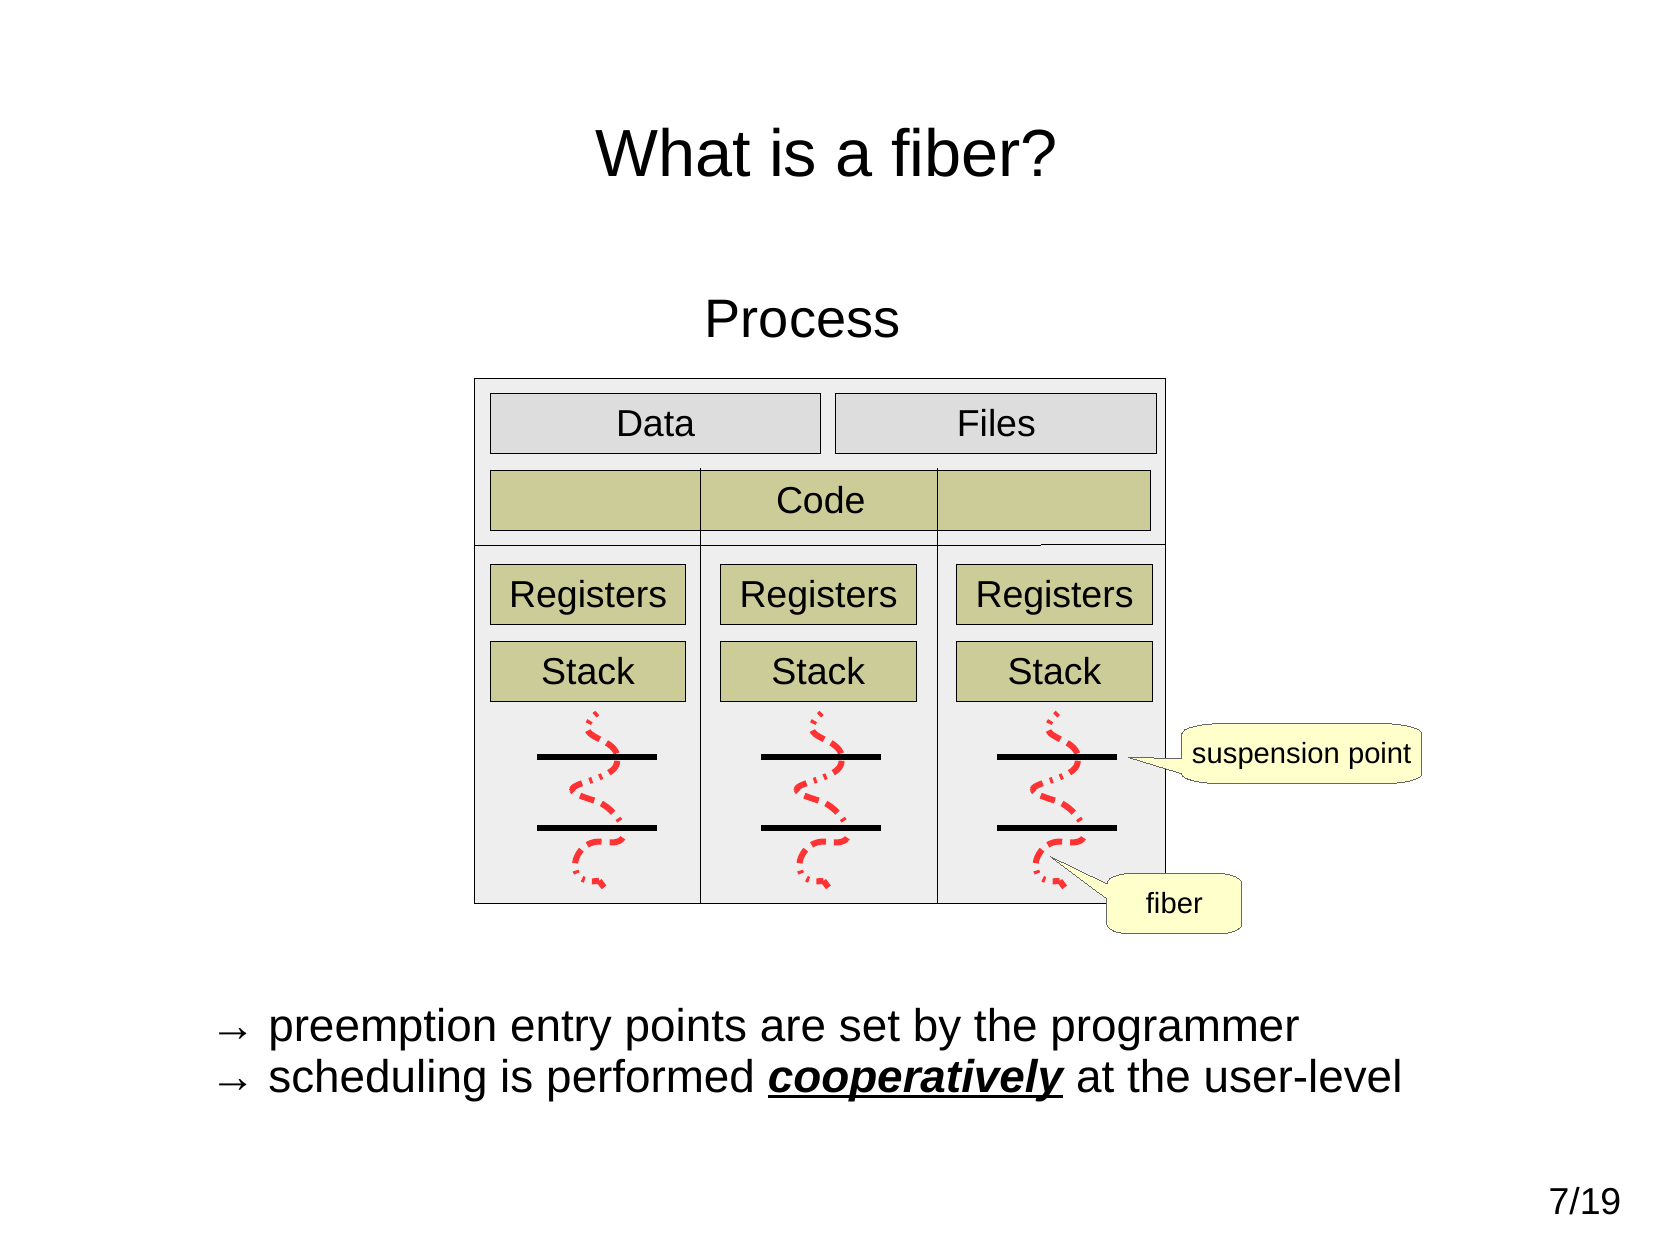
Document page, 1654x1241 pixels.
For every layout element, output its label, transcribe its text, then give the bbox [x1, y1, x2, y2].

text_box Code [938, 470, 1151, 531]
text_box [474, 378, 1166, 904]
text_box [701, 531, 937, 545]
text_box [701, 546, 937, 904]
text_box Stack [720, 641, 917, 702]
text_box suspension point [1128, 723, 1422, 784]
text_box Registers [956, 564, 1153, 625]
text_box [474, 546, 700, 904]
text_box → preemption entry points are set by the programmer → scheduling is performed cooperatively at the user-level [195, 992, 1501, 1123]
text_box Registers [490, 564, 686, 625]
text_box Data [490, 393, 821, 454]
text_box Code [701, 470, 937, 531]
text_box Code [490, 470, 700, 531]
title What is a fiber? [82, 49, 1571, 257]
text_box fiber [1050, 856, 1242, 934]
text_box Stack [490, 641, 686, 702]
text_box Process [690, 281, 946, 364]
text_box Registers [720, 564, 917, 625]
text_box Stack [956, 641, 1153, 702]
text_box Files [835, 393, 1157, 454]
